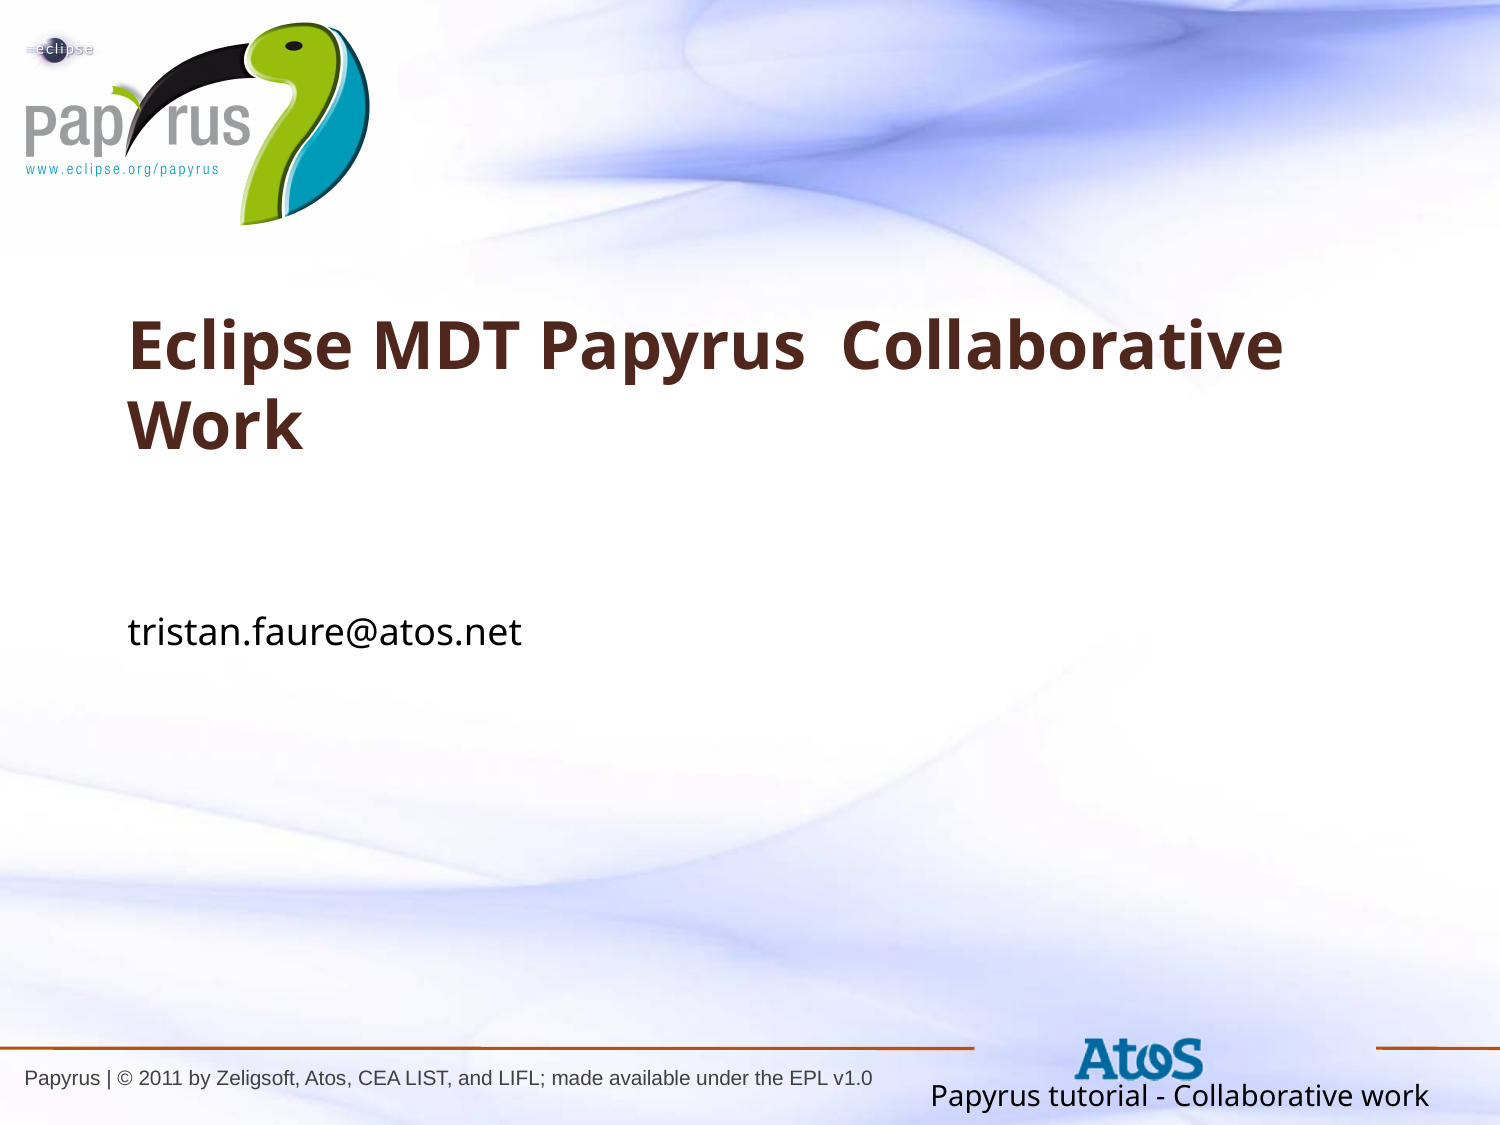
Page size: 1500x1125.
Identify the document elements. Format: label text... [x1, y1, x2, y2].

text_box tristan.faure@atos.net [112, 592, 1388, 790]
picture [0, 0, 1500, 1125]
title Eclipse MDT Papyrus Collaborative Work [112, 287, 1388, 588]
footer Papyrus tutorial - Collaborative work [915, 1062, 1477, 1123]
